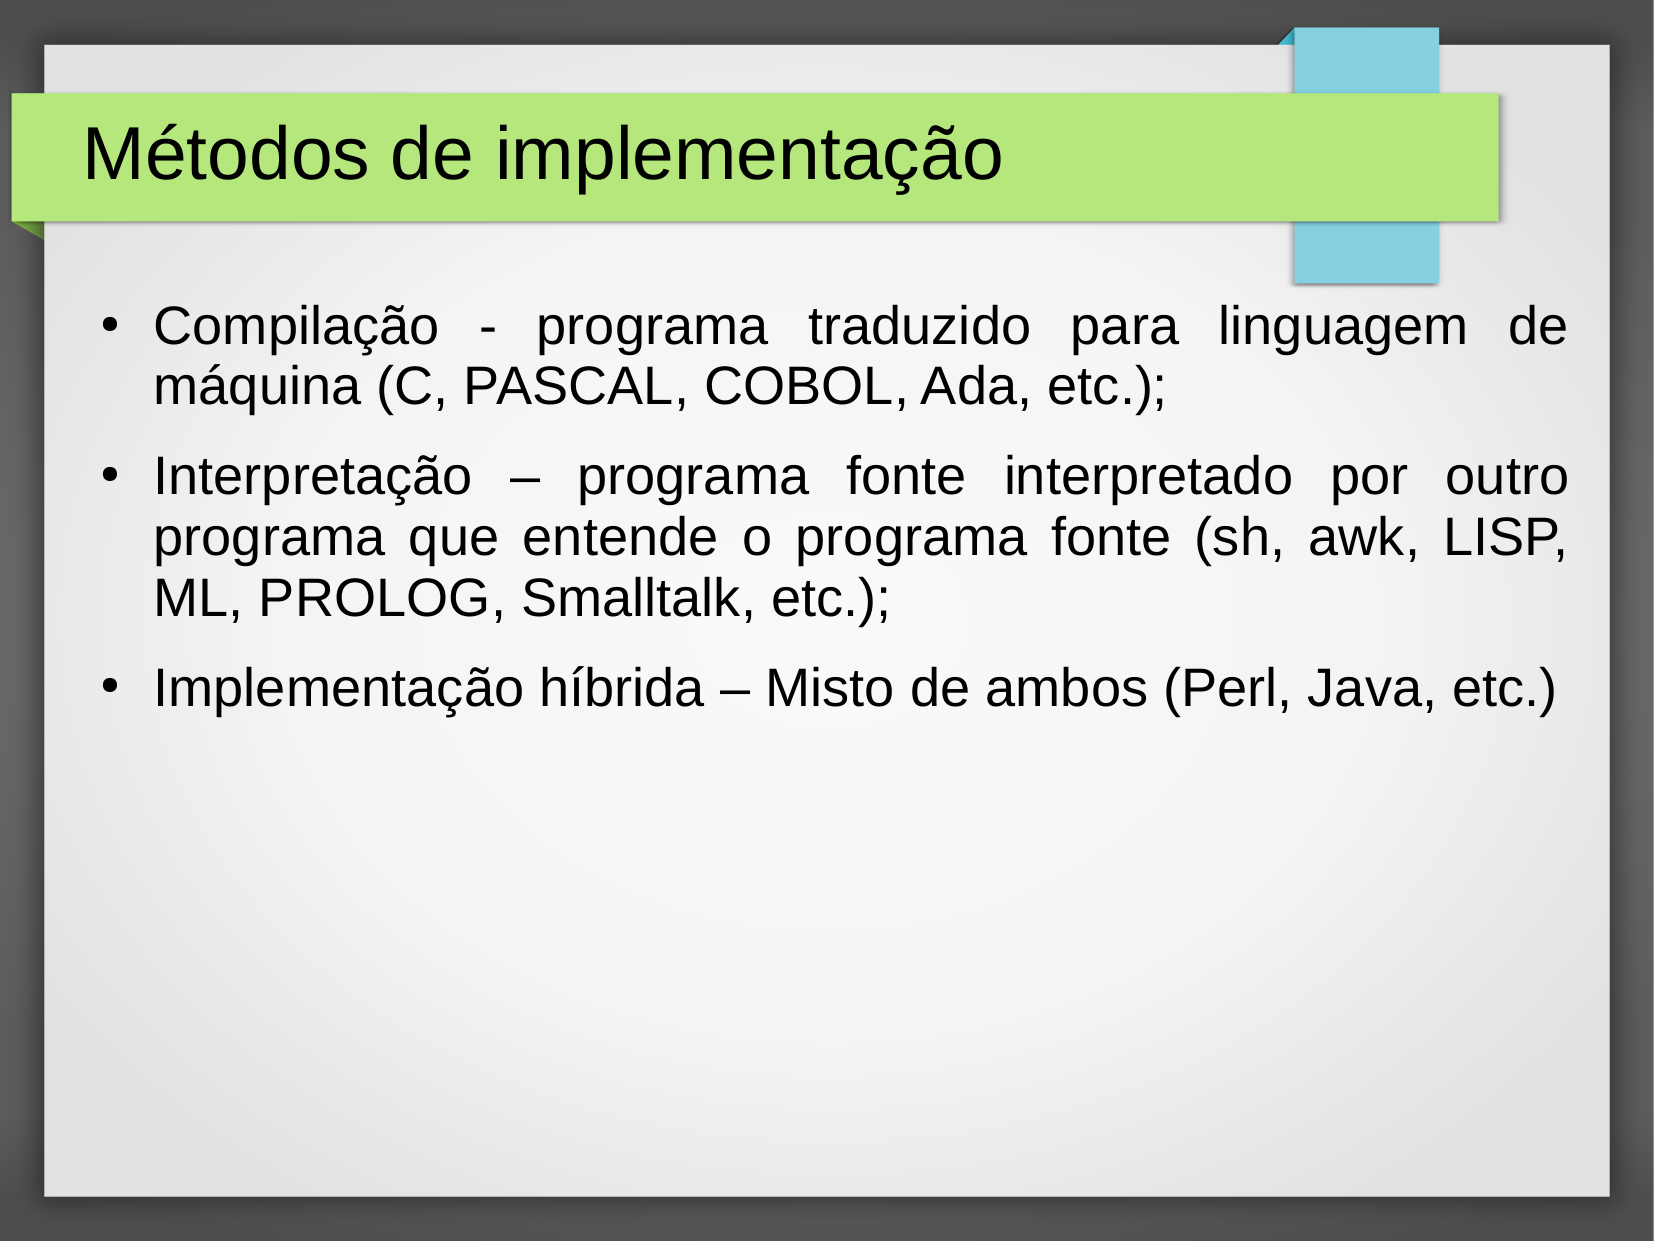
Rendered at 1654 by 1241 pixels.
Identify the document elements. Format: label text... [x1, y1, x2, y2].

title Métodos de implementação [82, 94, 1264, 213]
picture [0, 0, 1654, 1241]
list Compilação - programa traduzido para linguagem de máquina (C, PASCAL, COBOL, Ada, etc.); Interpretação – programa fonte interpretado por outro programa que entende o programa fonte (sh, awk, LISP, ML, PROLOG, Smalltalk, etc.); Implementação híbrida – Misto de ambos (Perl, Java, etc.) [82, 295, 1571, 1015]
